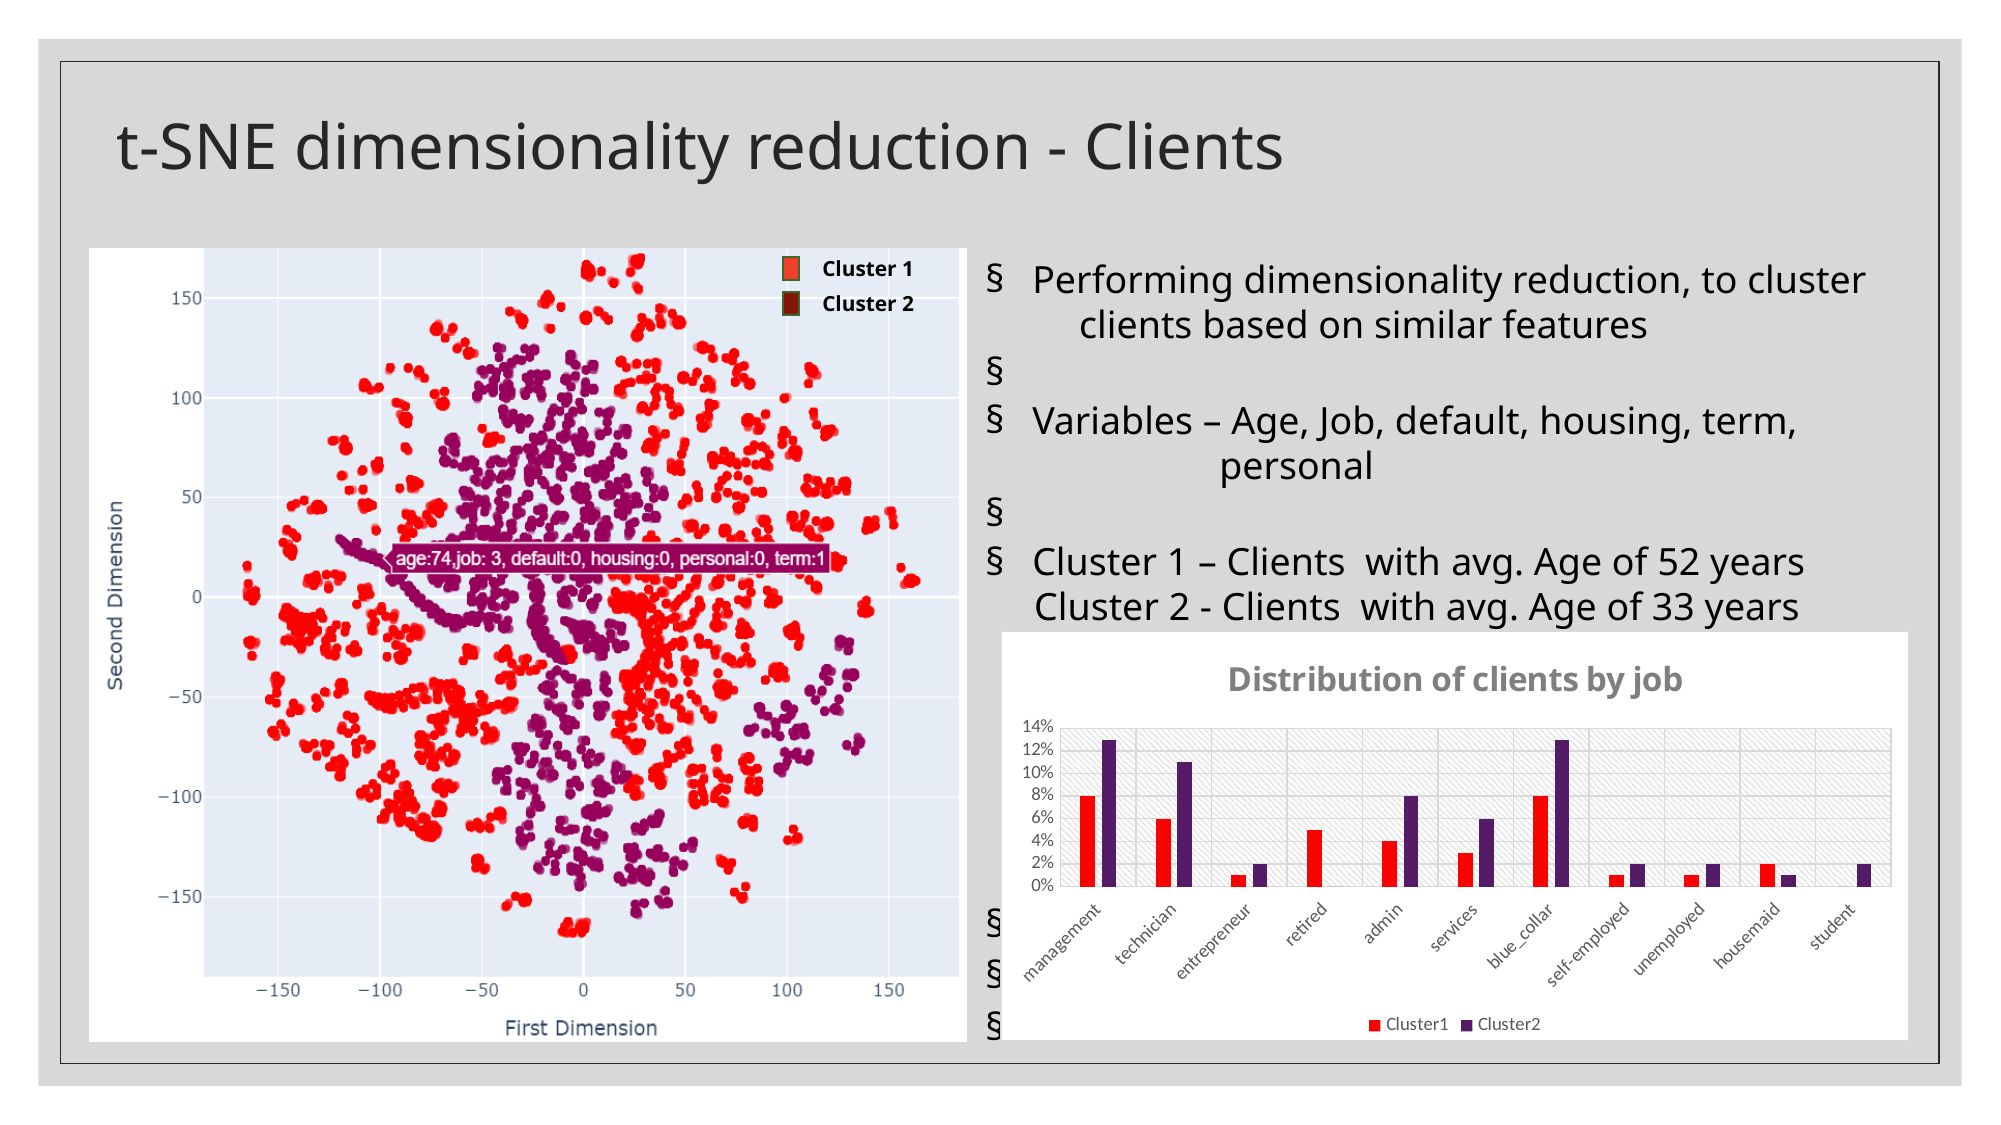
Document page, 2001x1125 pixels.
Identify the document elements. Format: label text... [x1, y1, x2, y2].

text_box [783, 257, 799, 280]
chart [999, 630, 1911, 1042]
text_box [783, 292, 799, 315]
text_box Cluster 2 [807, 283, 952, 324]
text_box Cluster 1 [807, 248, 952, 283]
title t-SNE dimensionality reduction - Clients [101, 106, 1926, 191]
text_box Performing dimensionality reduction, to cluster clients based on similar features Variables – Age, Job, default, housing, term, personal Cluster 1 – Clients with avg. Age of 52 years Cluster 2 - Clients with avg. Age of 33 years [970, 248, 1915, 1037]
picture [89, 248, 967, 1042]
